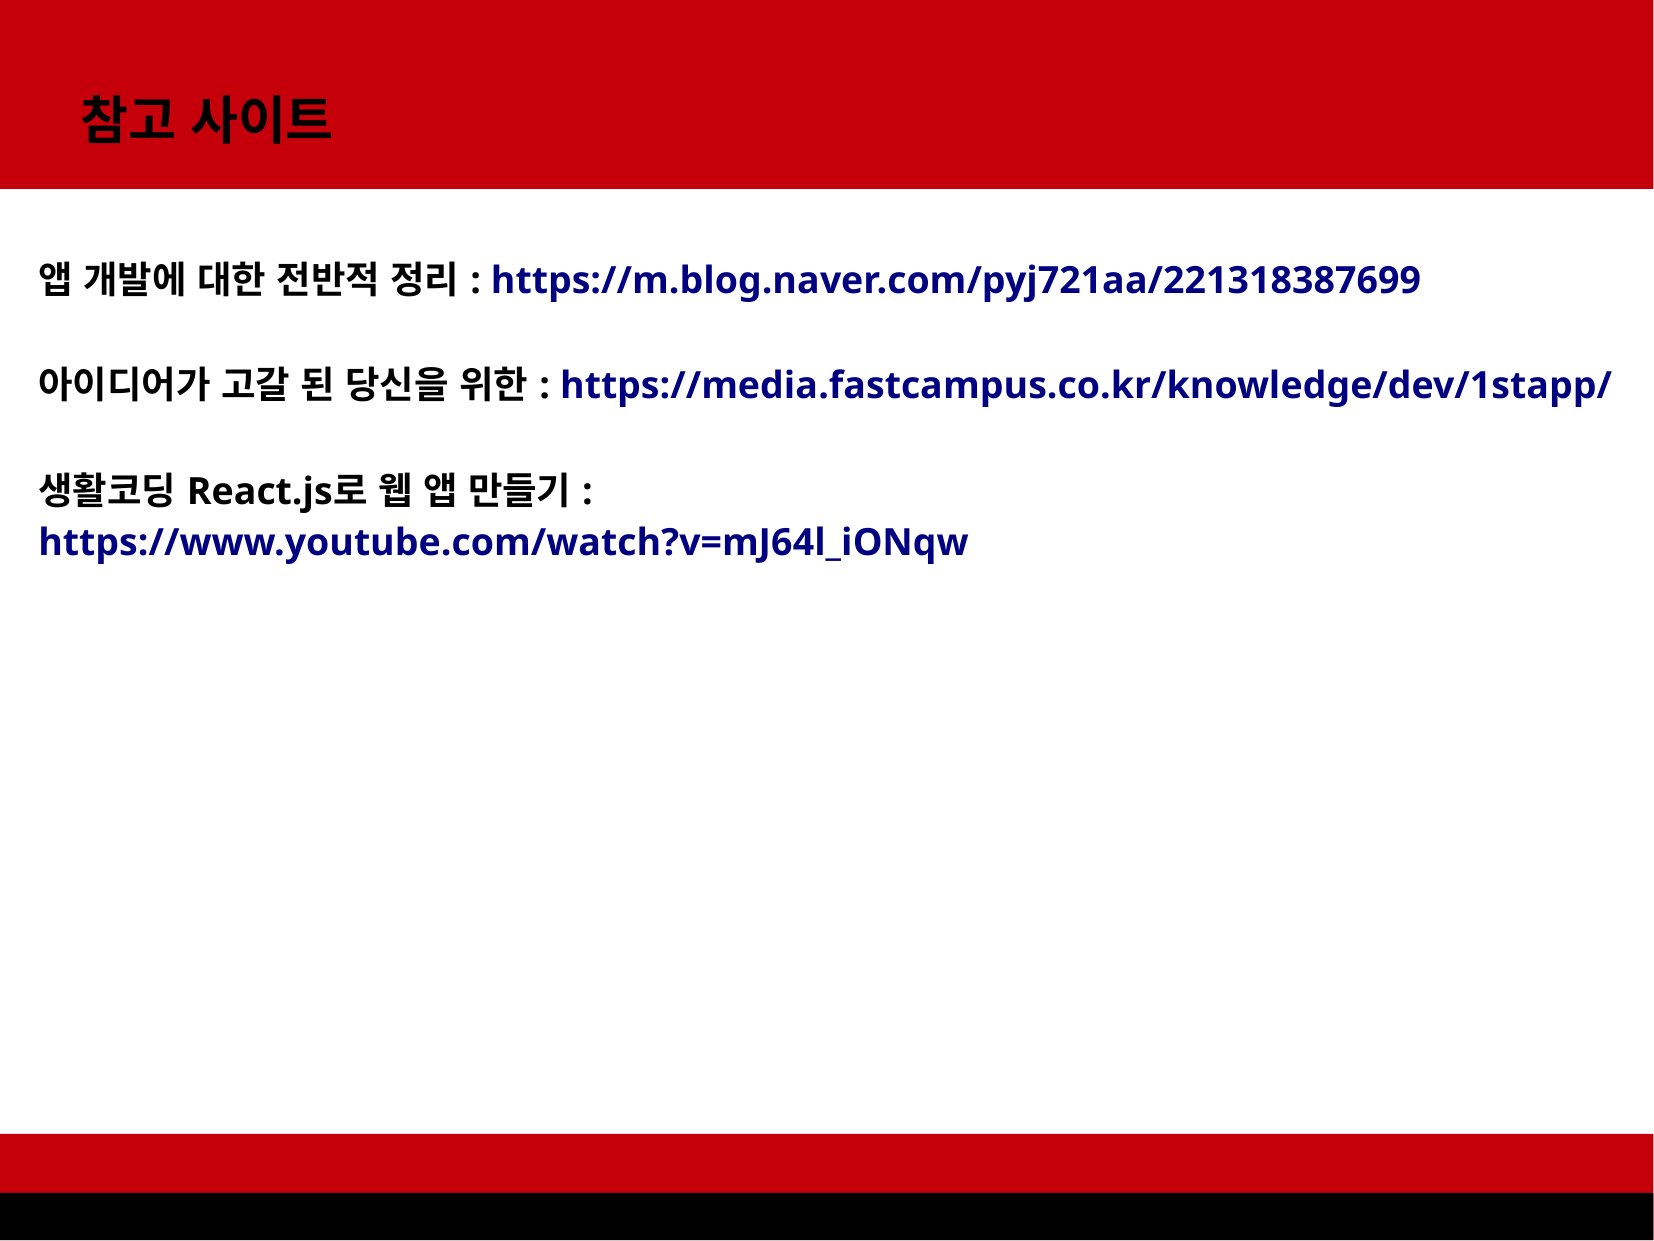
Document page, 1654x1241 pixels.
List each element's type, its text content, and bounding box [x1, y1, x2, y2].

text_box 참고 사이트 [65, 72, 374, 156]
text_box 앱 개발에 대한 전반적 정리 : https://m.blog.naver.com/pyj721aa/221318387699 아이디어가 고갈 된 당신을 위한 : https://media.fastcampus.co.kr/knowledge/dev/1stapp/ 생활코딩 React.js로 웹 앱 만들기 : https://www.youtube.com/watch?v=mJ64l_iONqw [23, 242, 1629, 656]
text_box [0, 1133, 1654, 1241]
text_box [0, 0, 1654, 189]
